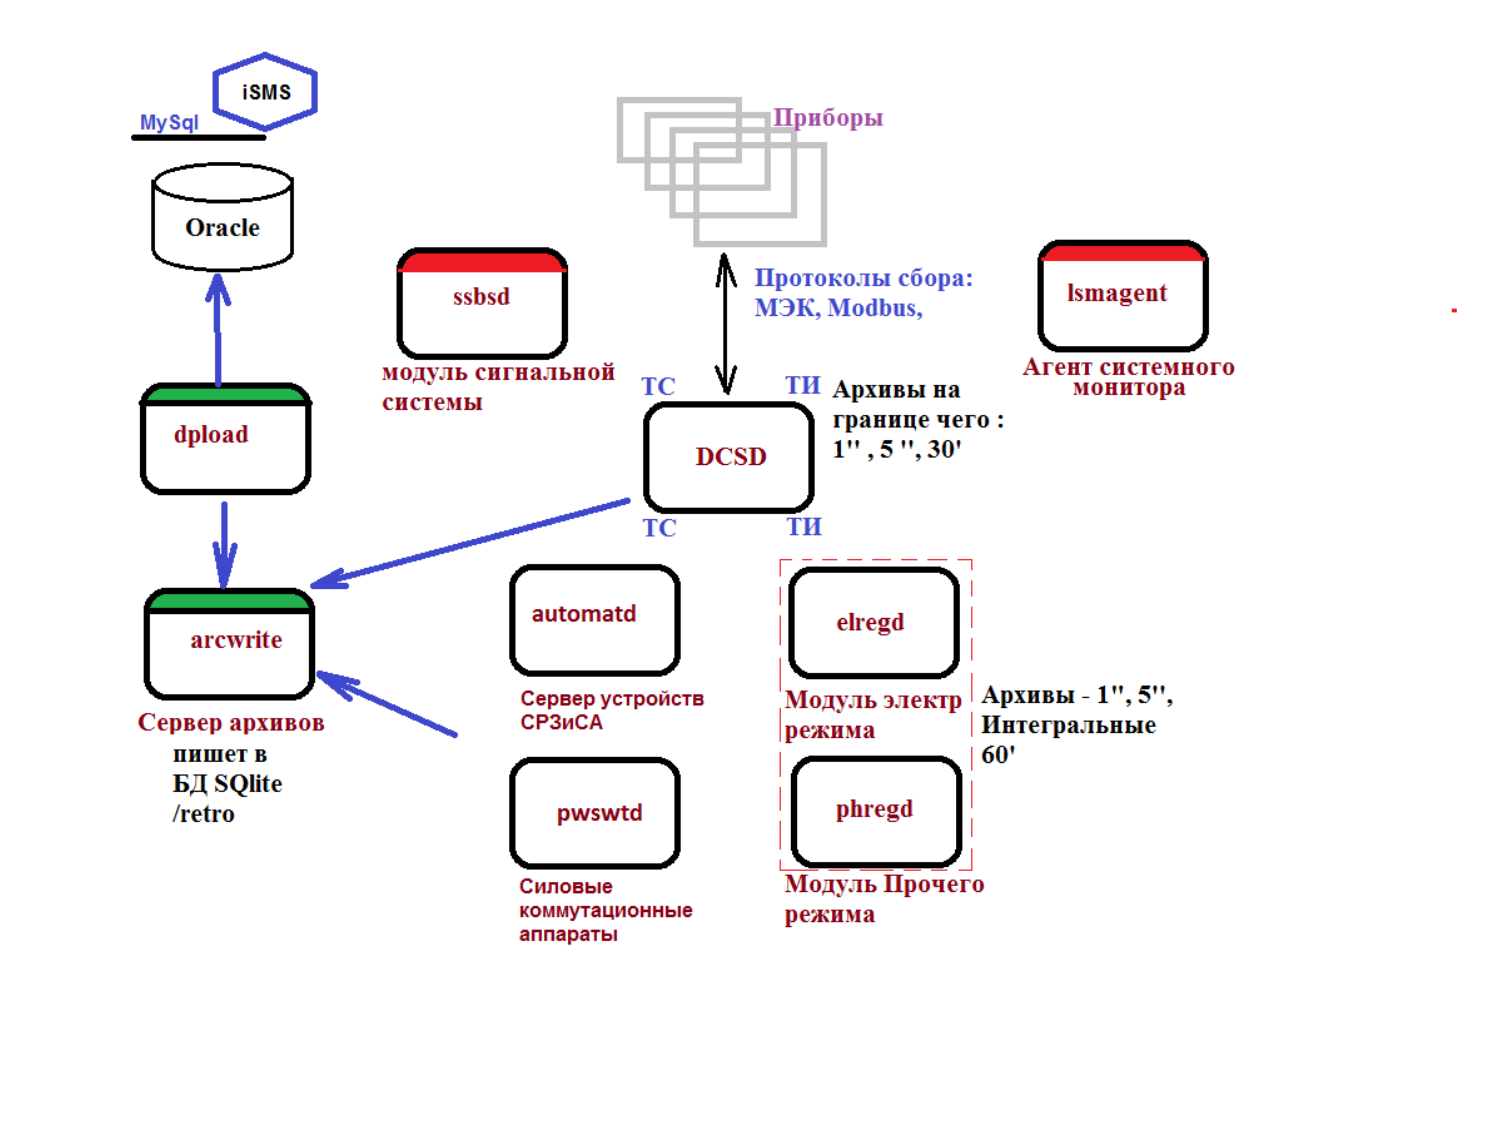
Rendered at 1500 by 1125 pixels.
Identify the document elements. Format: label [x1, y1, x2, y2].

picture [100, 42, 1477, 1035]
